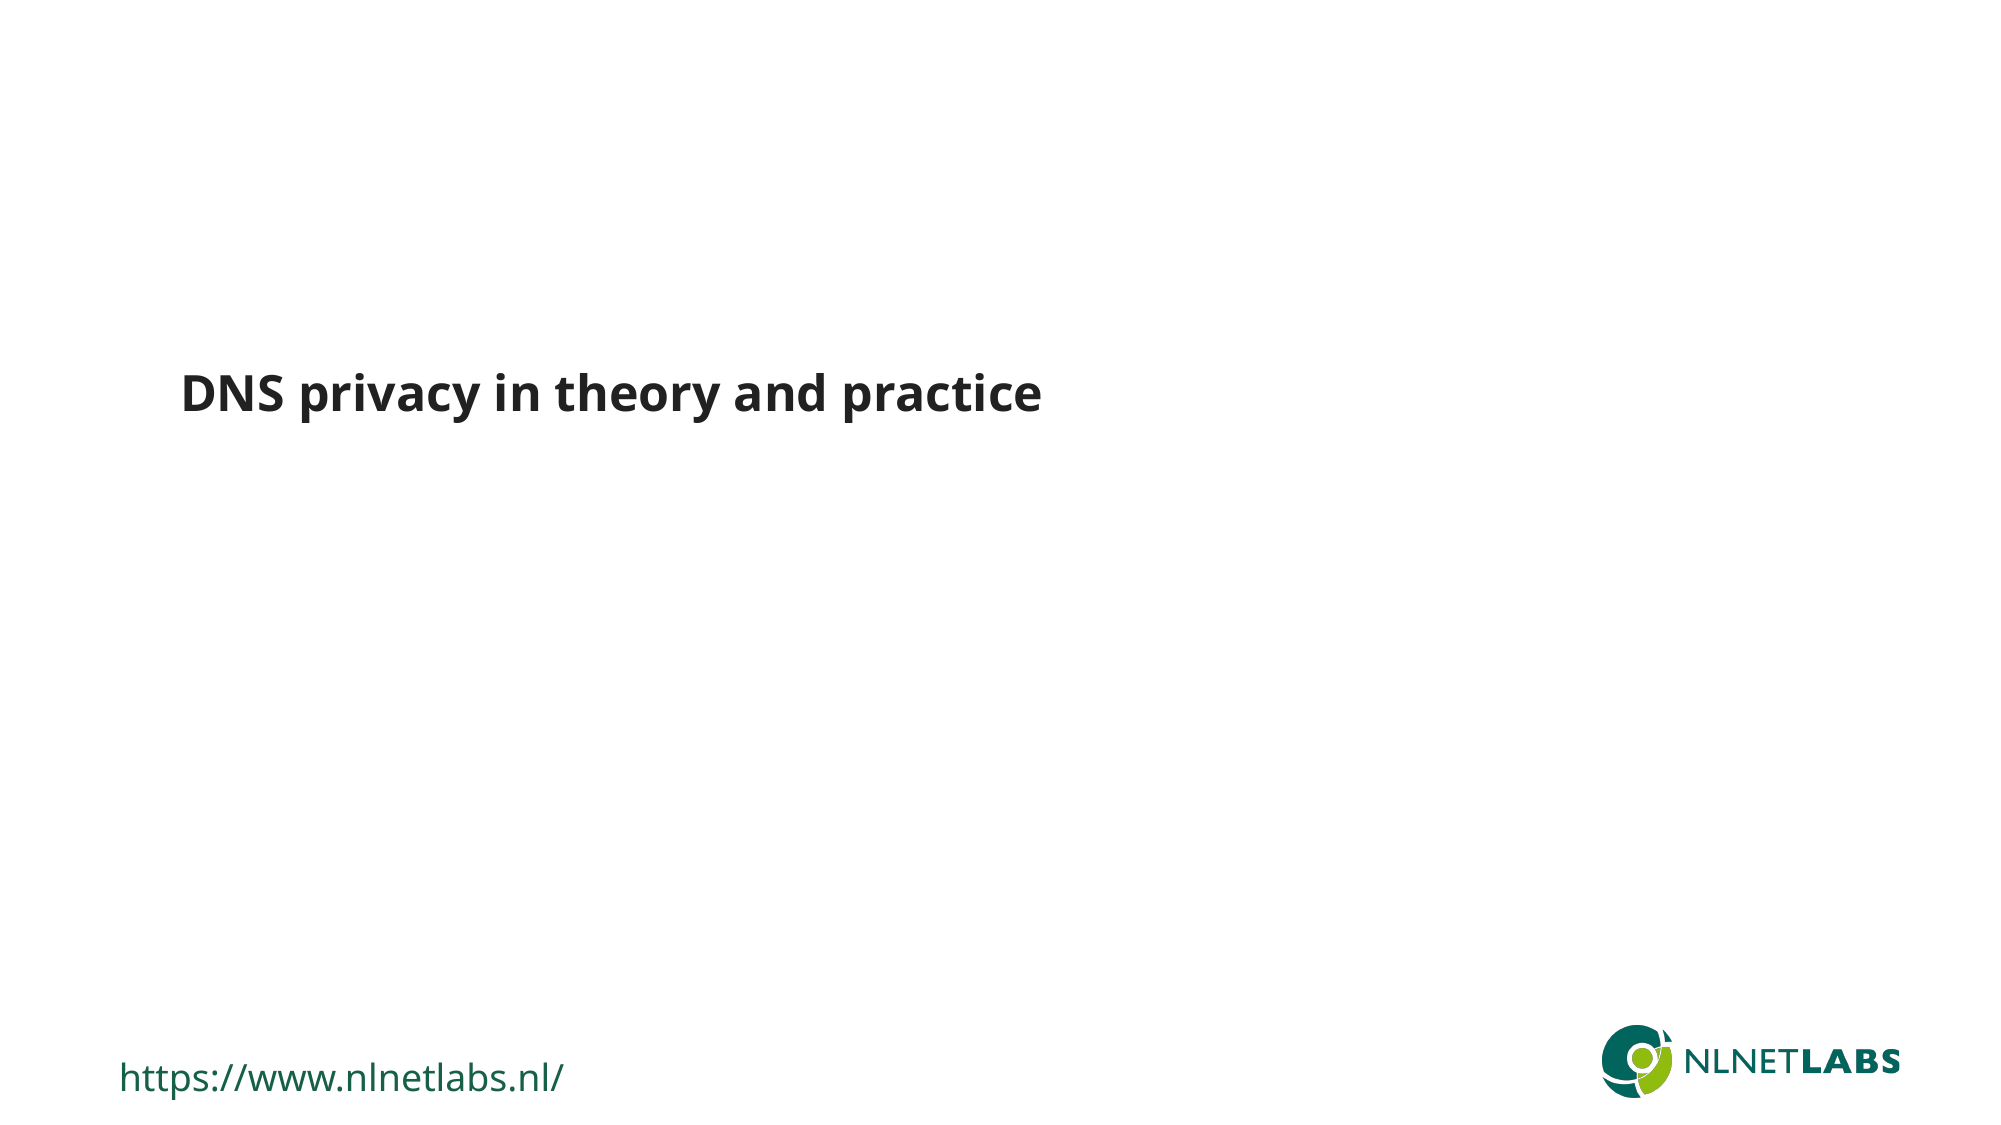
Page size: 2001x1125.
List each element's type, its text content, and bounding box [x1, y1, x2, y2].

picture [1602, 1025, 1900, 1098]
subtitle DNS privacy in theory and practice [165, 272, 1665, 545]
